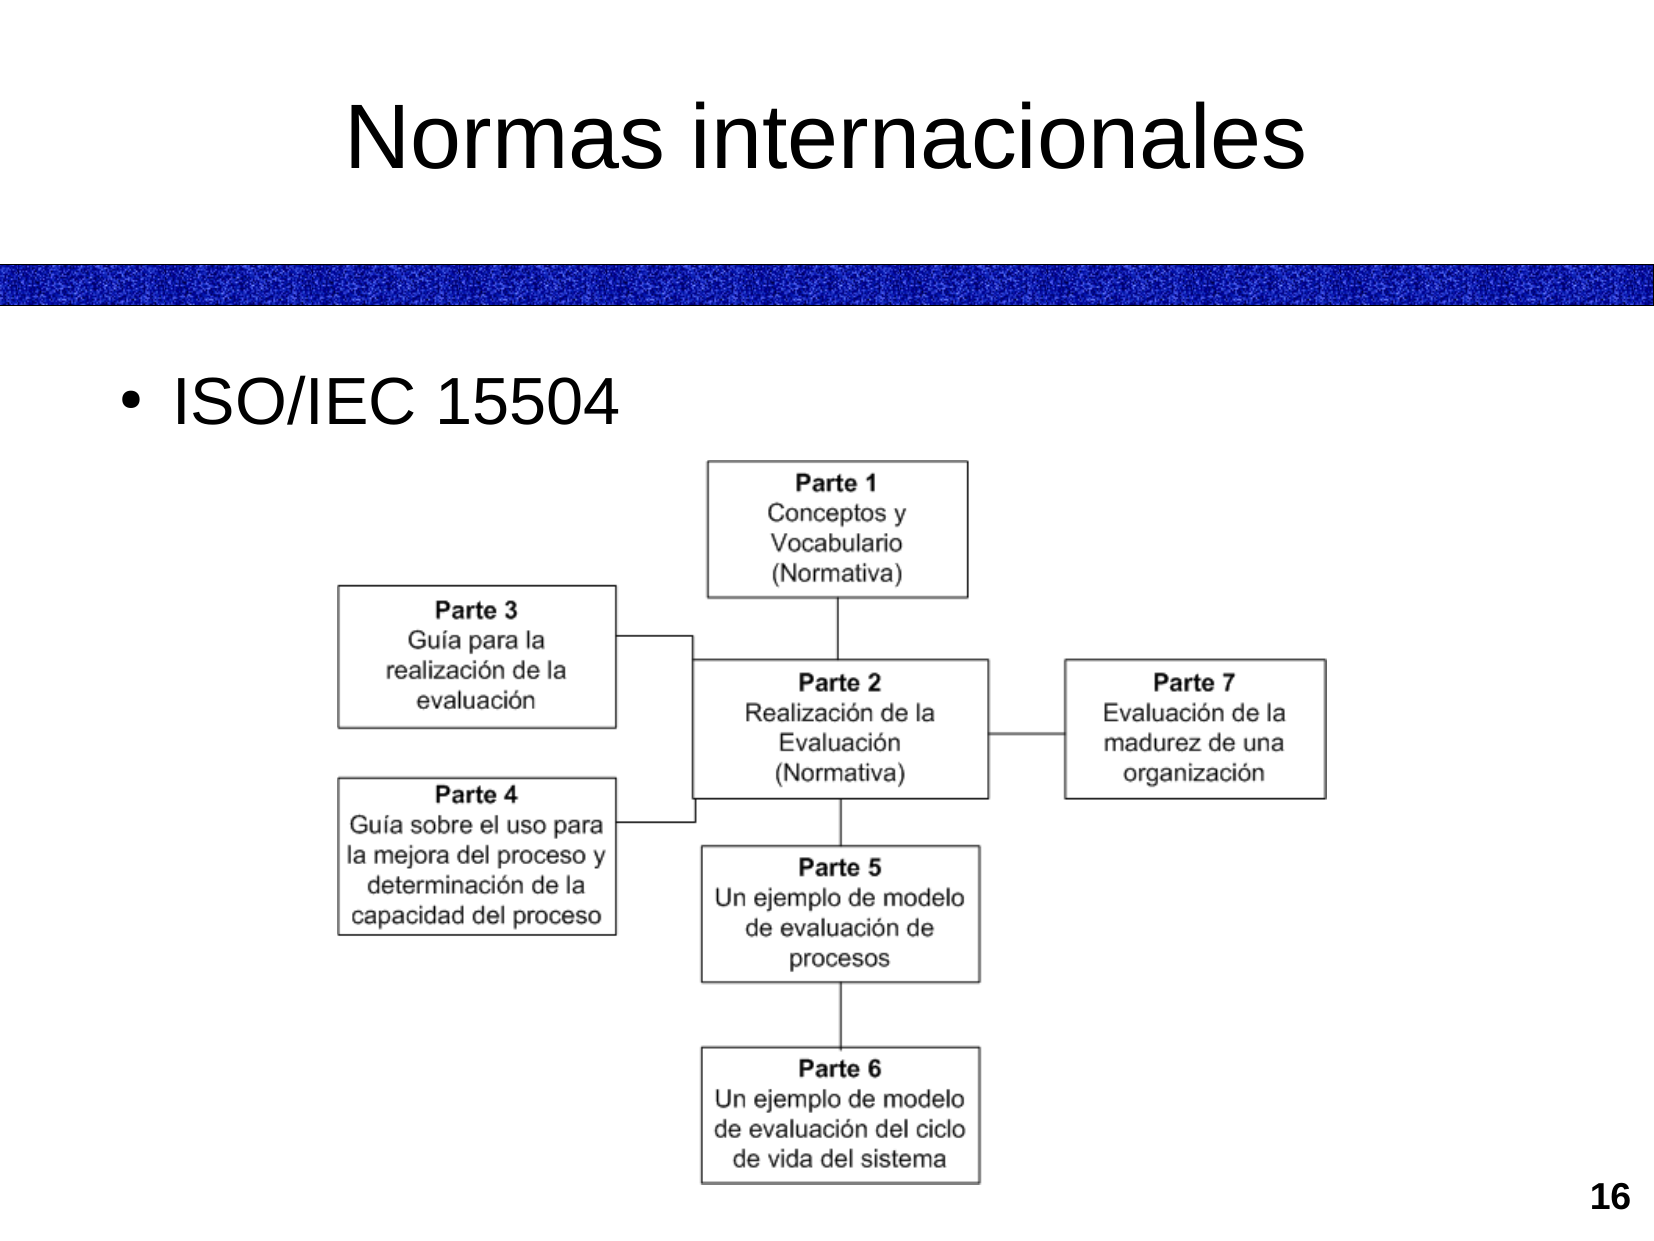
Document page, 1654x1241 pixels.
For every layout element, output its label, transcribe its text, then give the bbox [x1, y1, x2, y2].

text_box <número> [1575, 1168, 1654, 1240]
picture [337, 460, 1327, 1185]
picture [0, 265, 1653, 305]
list ISO/IEC 15504 [101, 363, 1549, 1183]
title Normas internacionales [58, 21, 1595, 253]
